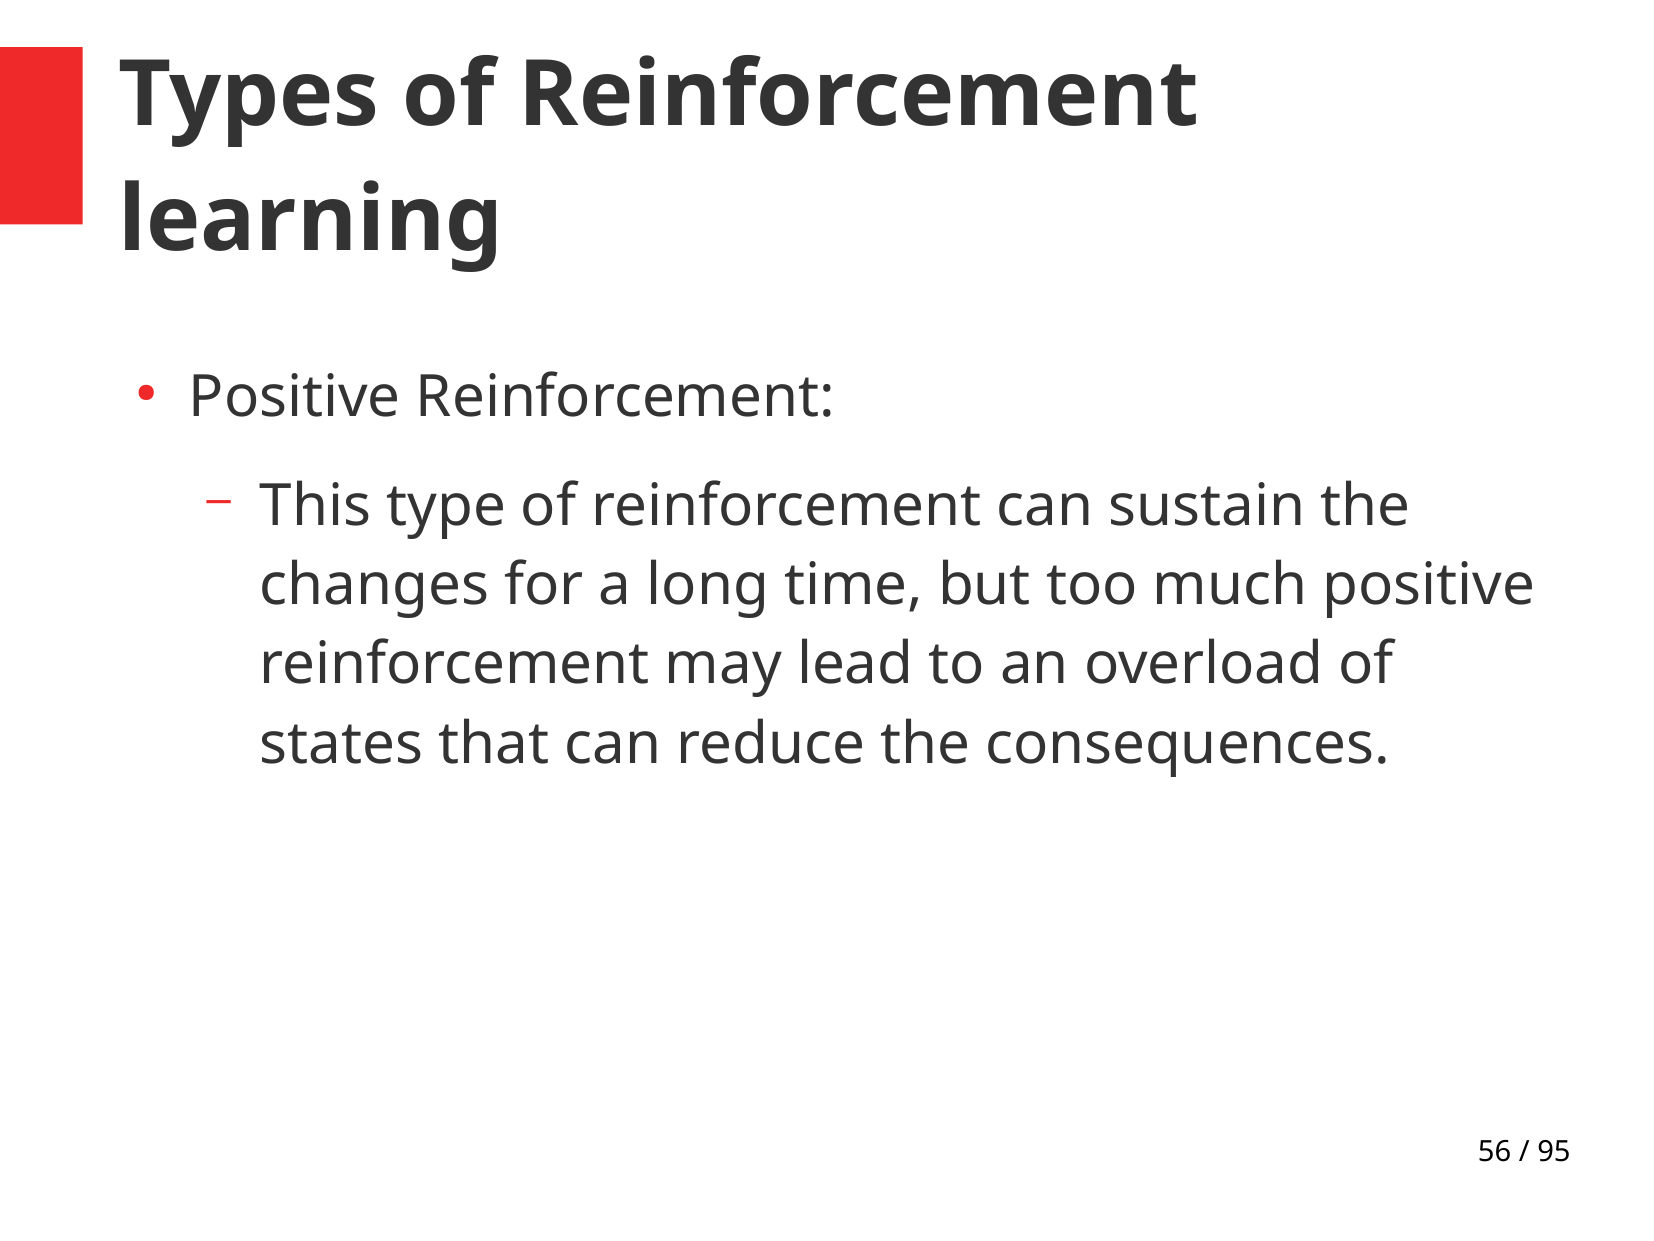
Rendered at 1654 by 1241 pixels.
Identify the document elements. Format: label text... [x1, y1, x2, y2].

title Types of Reinforcement learning [118, 28, 1571, 278]
list Positive Reinforcement: This type of reinforcement can sustain the changes for a long time, but too much positive reinforcement may lead to an overload of states that can reduce the consequences. [118, 354, 1536, 1074]
